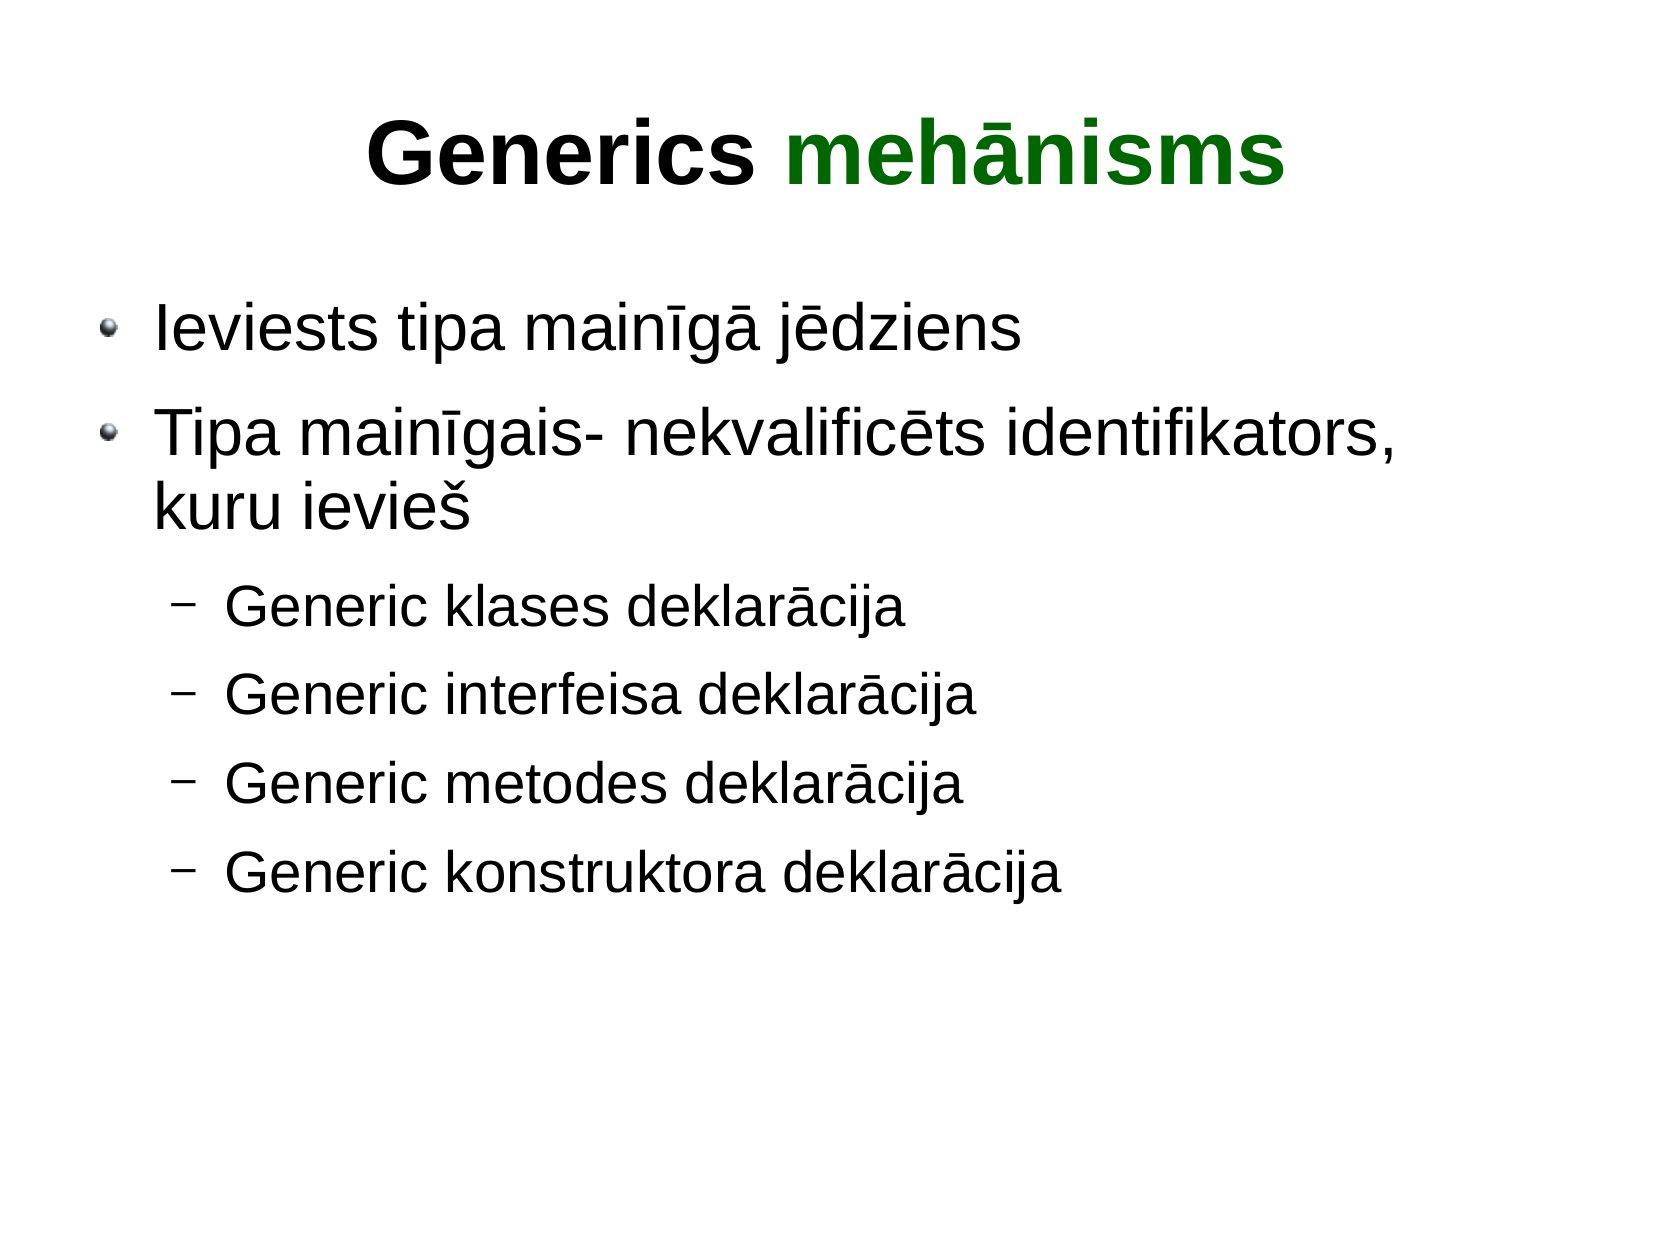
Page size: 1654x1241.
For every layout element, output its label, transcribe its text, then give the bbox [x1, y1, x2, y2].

list Ieviests tipa mainīgā jēdziens Tipa mainīgais- nekvalificēts identifikators, kuru ievieš Generic klases deklarācija Generic interfeisa deklarācija Generic metodes deklarācija Generic konstruktora deklarācija [82, 290, 1538, 1010]
title Generics mehānisms [82, 49, 1571, 257]
